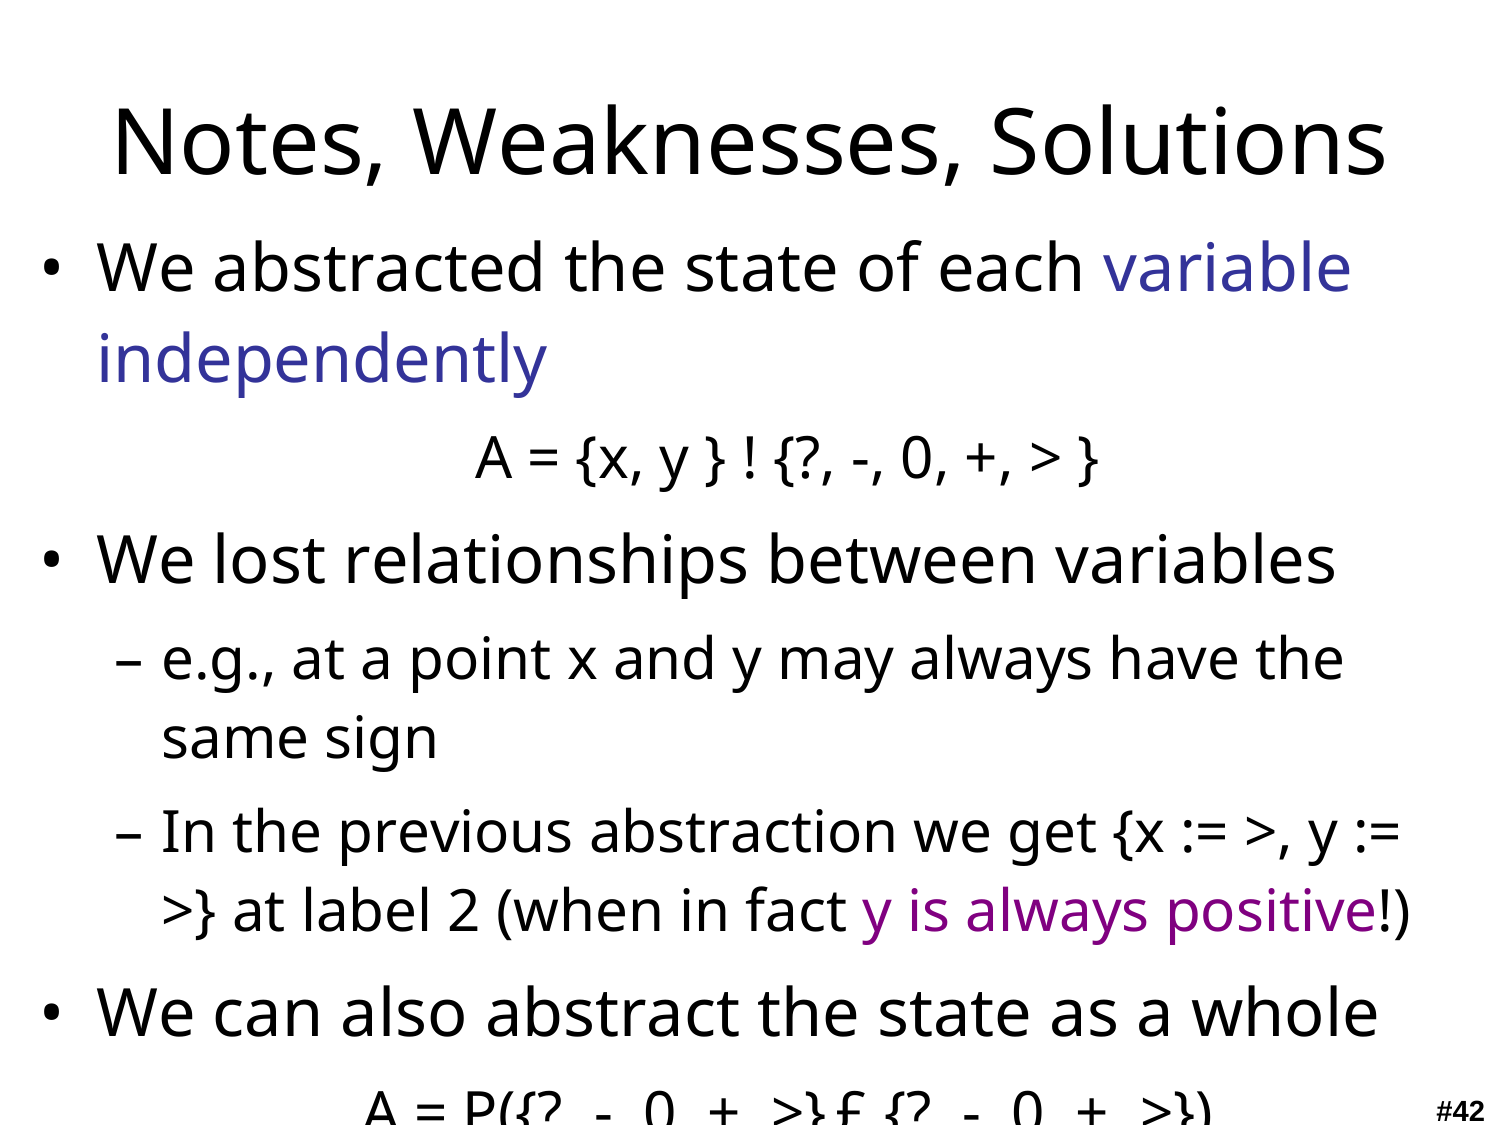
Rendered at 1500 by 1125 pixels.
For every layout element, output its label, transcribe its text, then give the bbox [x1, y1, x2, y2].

title Notes, Weaknesses, Solutions [24, 45, 1476, 212]
list We abstracted the state of each variable independently A = {x, y } ! {?, -, 0, +, > } We lost relationships between variables e.g., at a point x and y may always have the same sign In the previous abstraction we get {x := >, y := >} at label 2 (when in fact y is always positive!) We can also abstract the state as a whole A = P({?, -, 0, +, >} £ {?, -, 0, +, >}) [24, 212, 1476, 1075]
